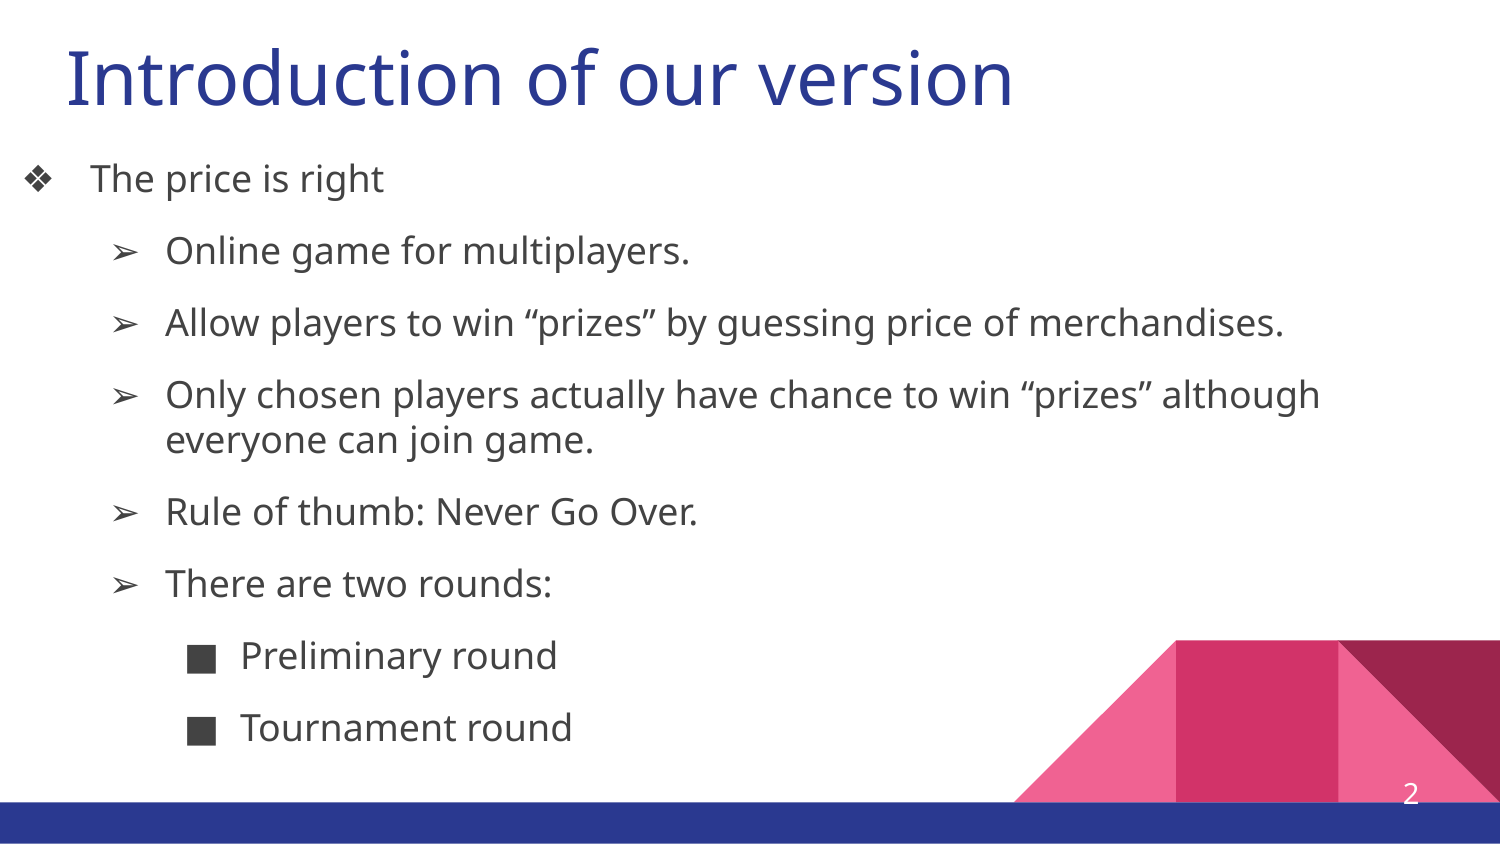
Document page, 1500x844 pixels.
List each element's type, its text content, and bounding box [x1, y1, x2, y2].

title Introduction of our version [51, 15, 1449, 132]
slide_number <number> [1387, 762, 1478, 828]
list The price is right Online game for multiplayers. Allow players to win “prizes” by guessing price of merchandises. Only chosen players actually have chance to win “prizes” although everyone can join game. Rule of thumb: Never Go Over. There are two rounds: Preliminary round Tournament round [0, 140, 1500, 844]
